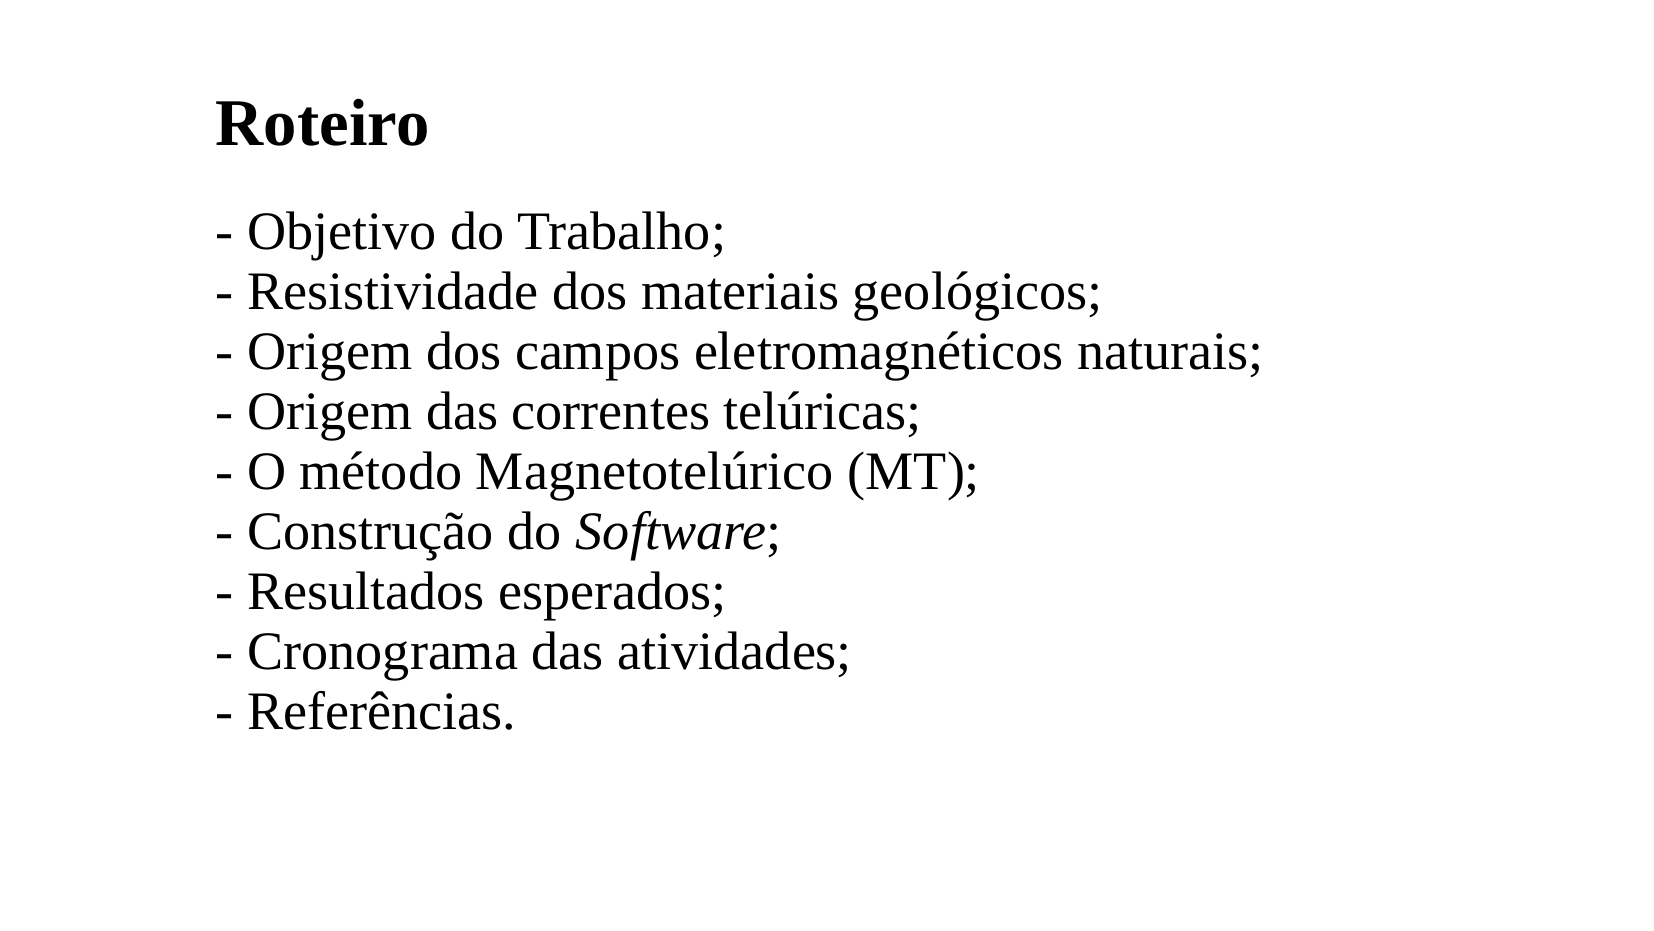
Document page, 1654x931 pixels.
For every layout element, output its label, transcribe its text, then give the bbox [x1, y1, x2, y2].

text_box Roteiro - Objetivo do Trabalho; - Resistividade dos materiais geológicos; - Origem dos campos eletromagnéticos naturais; - Origem das correntes telúricas; - O método Magnetotelúrico (MT); - Construção do Software; - Resultados esperados; - Cronograma das atividades; - Referências. [200, 78, 1630, 851]
